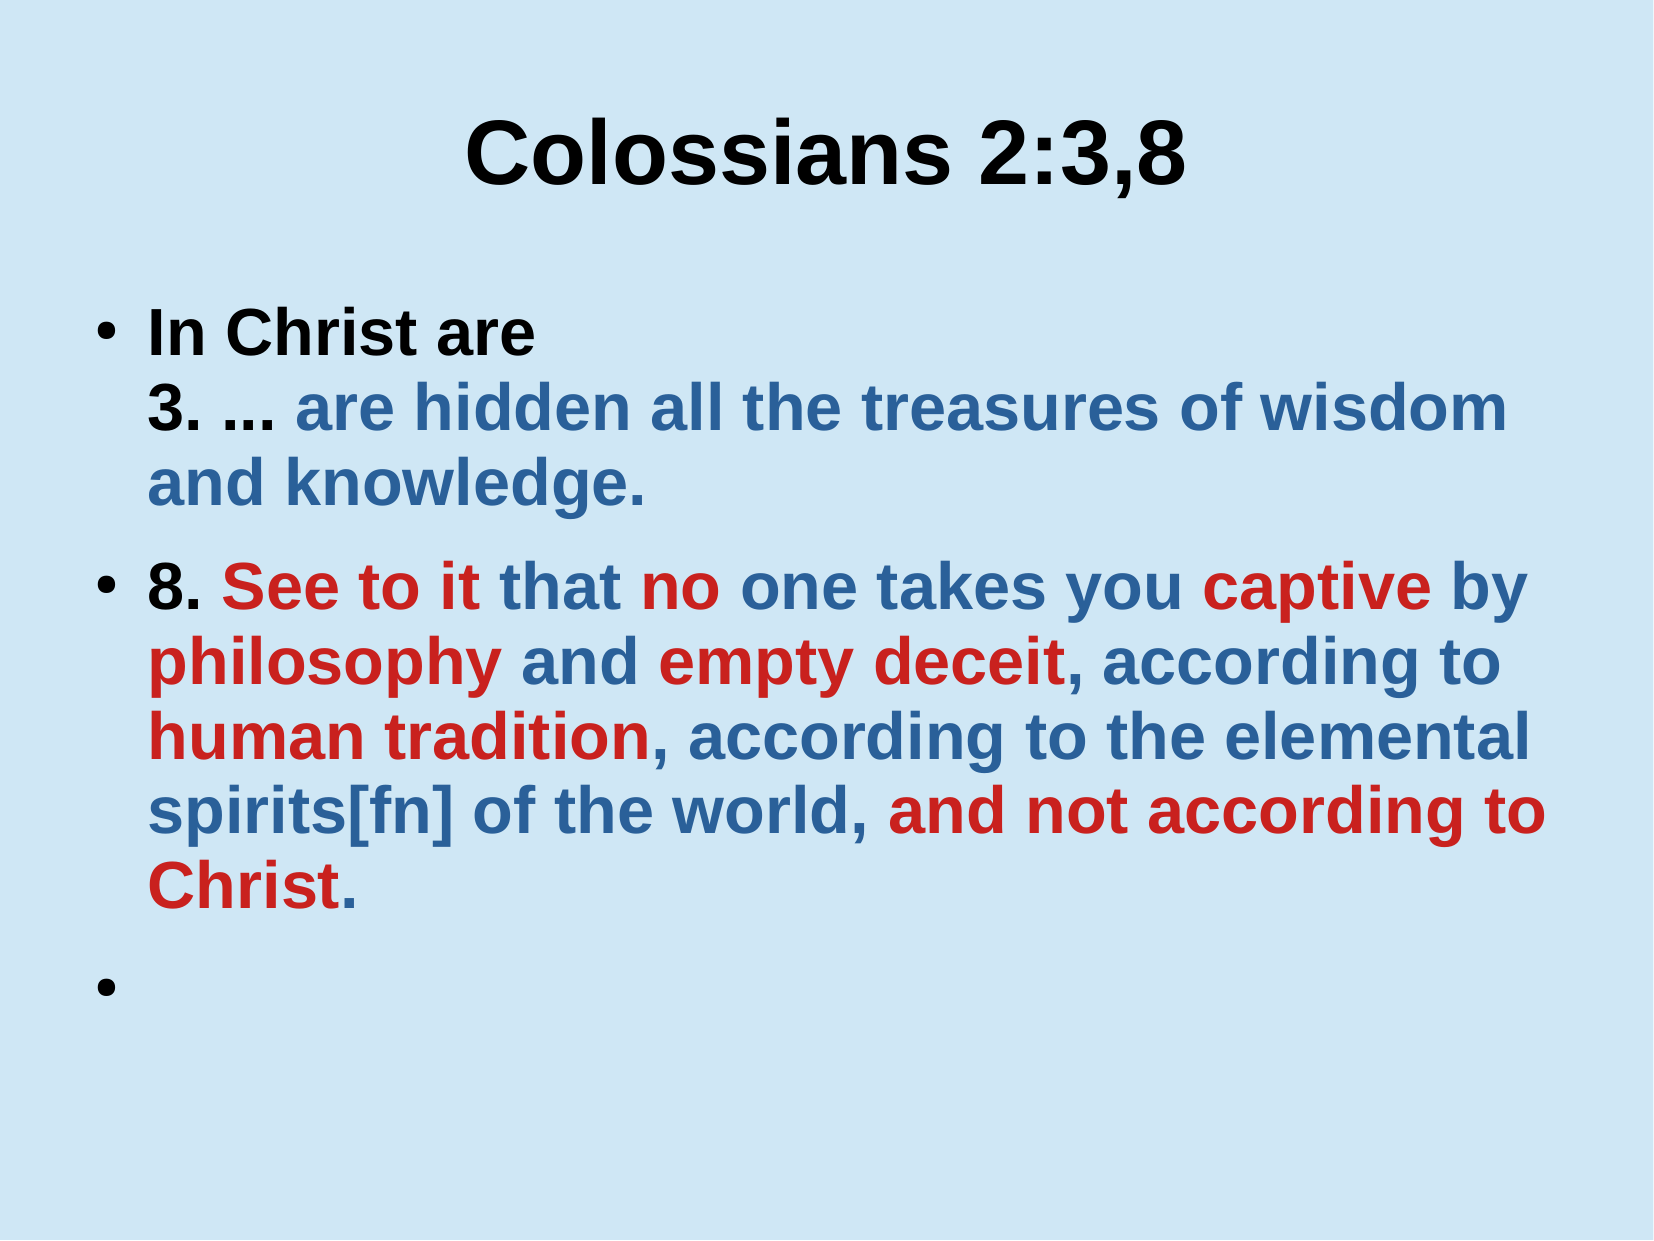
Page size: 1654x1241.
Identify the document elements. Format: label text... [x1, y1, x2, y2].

title Colossians 2:3,8 [82, 49, 1571, 257]
list In Christ are 3. ... are hidden all the treasures of wisdom and knowledge. 8. See to it that no one takes you captive by philosophy and empty deceit, according to human tradition, according to the elemental spirits[fn] of the world, and not according to Christ. [76, 295, 1565, 1028]
